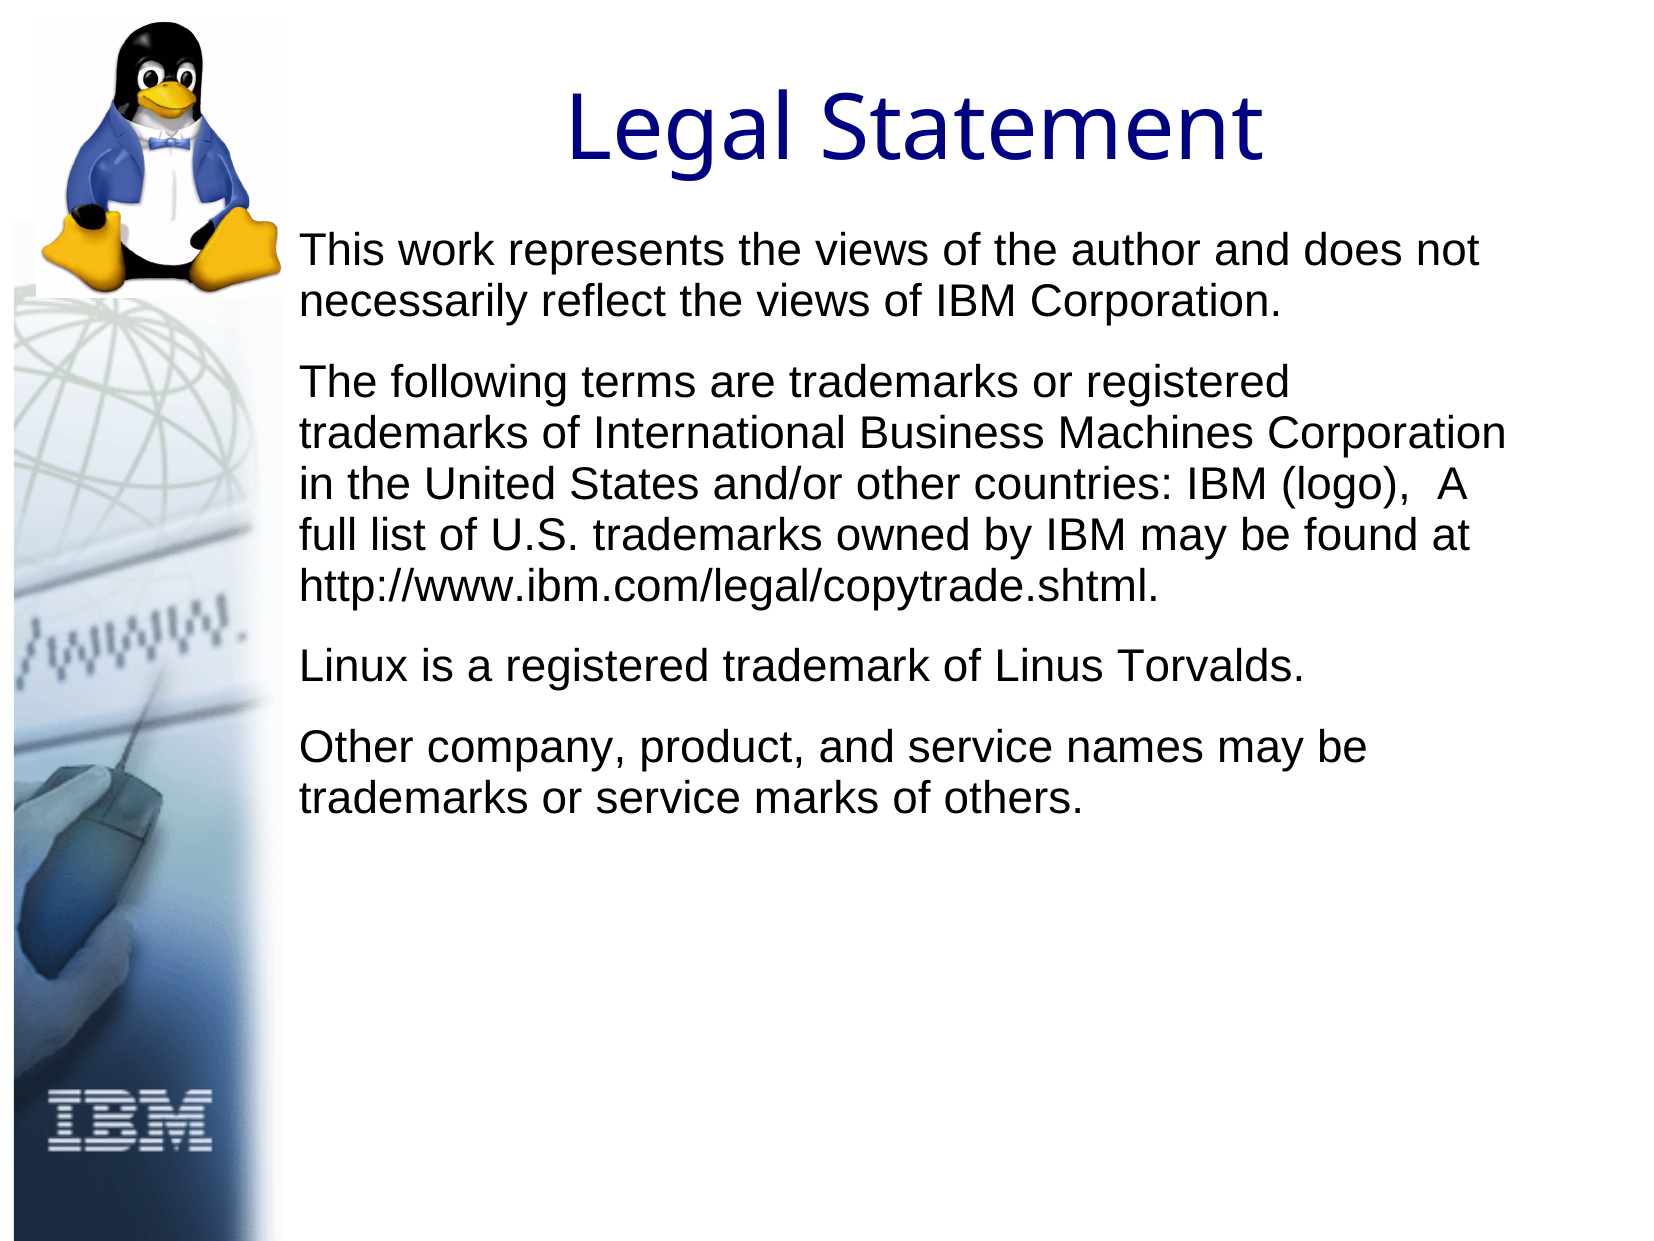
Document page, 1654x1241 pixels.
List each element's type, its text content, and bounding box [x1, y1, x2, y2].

title Legal Statement [301, 39, 1528, 209]
list This work represents the views of the author and does not necessarily reflect the views of IBM Corporation. The following terms are trademarks or registered trademarks of International Business Machines Corporation in the United States and/or other countries: IBM (logo), A full list of U.S. trademarks owned by IBM may be found at http://www.ibm.com/legal/copytrade.shtml. Linux is a registered trademark of Linus Torvalds. Other company, product, and service names may be trademarks or service marks of others. [298, 224, 1518, 1006]
